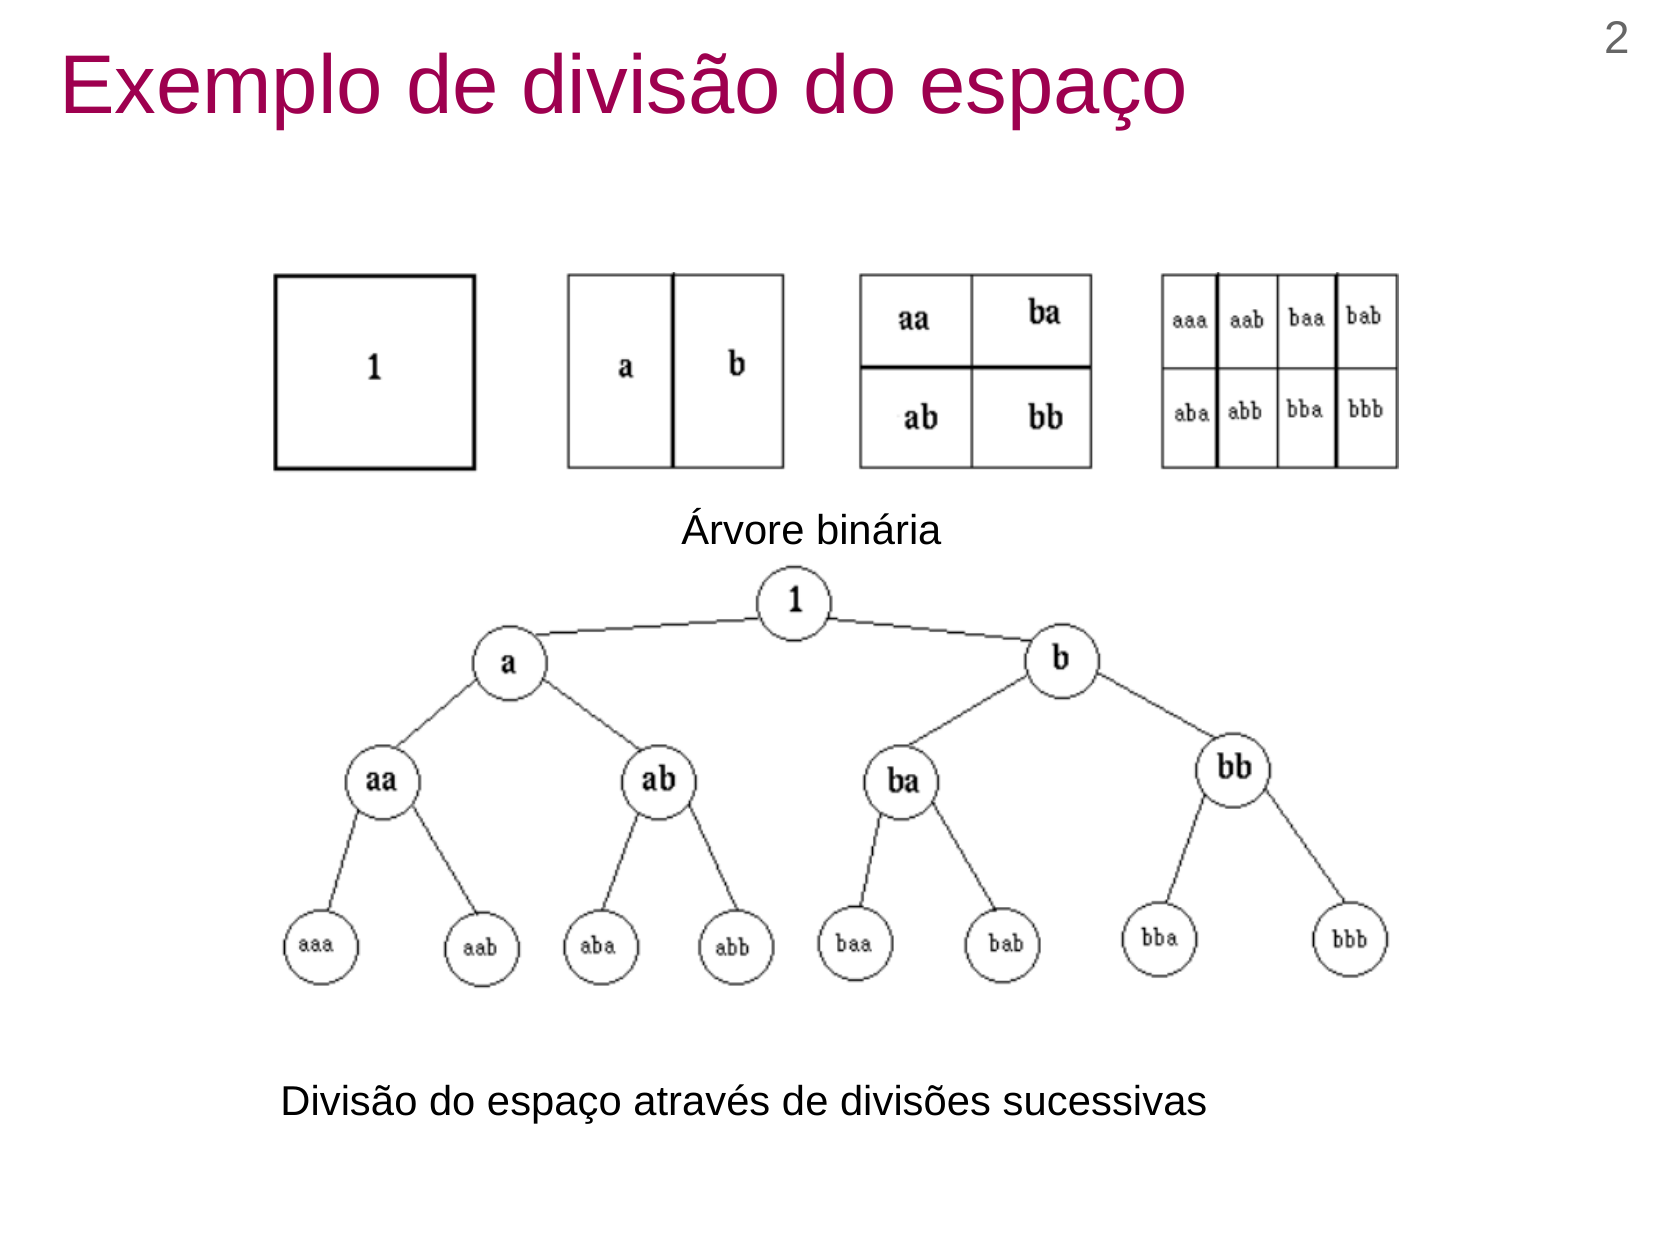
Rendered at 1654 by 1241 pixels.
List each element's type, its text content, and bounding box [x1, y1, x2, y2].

text_box Divisão do espaço através de divisões sucessivas [265, 1062, 1388, 1132]
text_box Árvore binária [666, 492, 957, 562]
title Exemplo de divisão do espaço [59, 29, 1595, 148]
picture [273, 272, 1399, 989]
